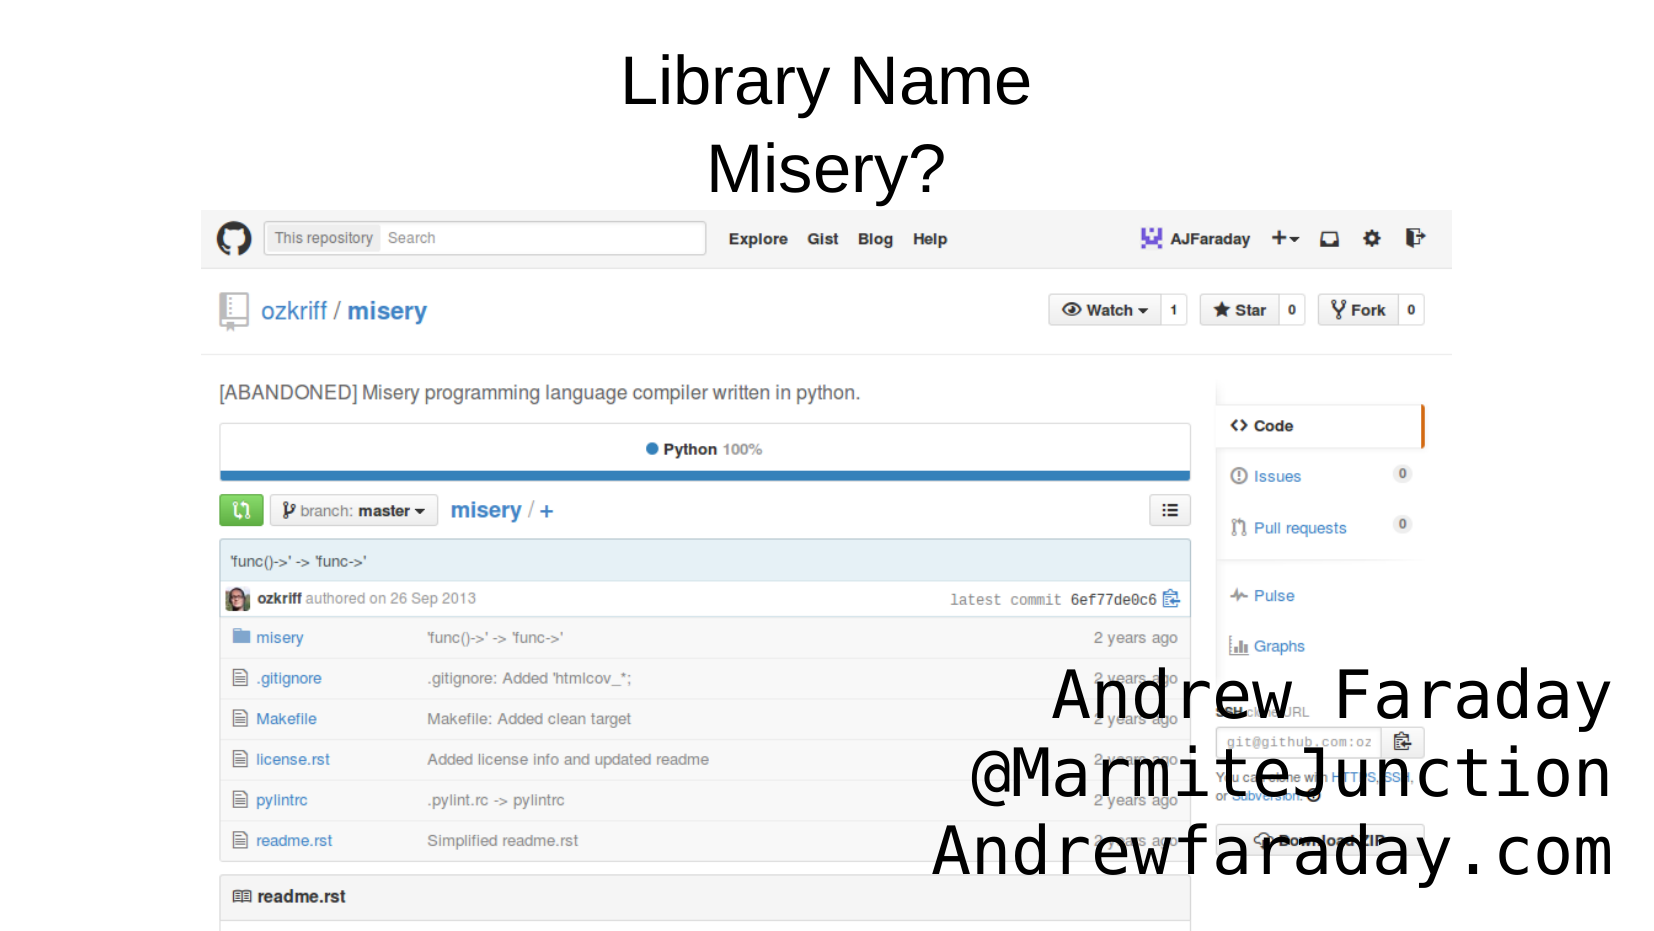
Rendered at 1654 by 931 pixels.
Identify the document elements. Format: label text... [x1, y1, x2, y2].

title Misery? [82, 125, 1571, 213]
text_box Andrew Faraday @MarmiteJunction Andrewfaraday.com [744, 649, 1630, 898]
picture [201, 213, 1452, 931]
title Library Name [82, 37, 1571, 124]
